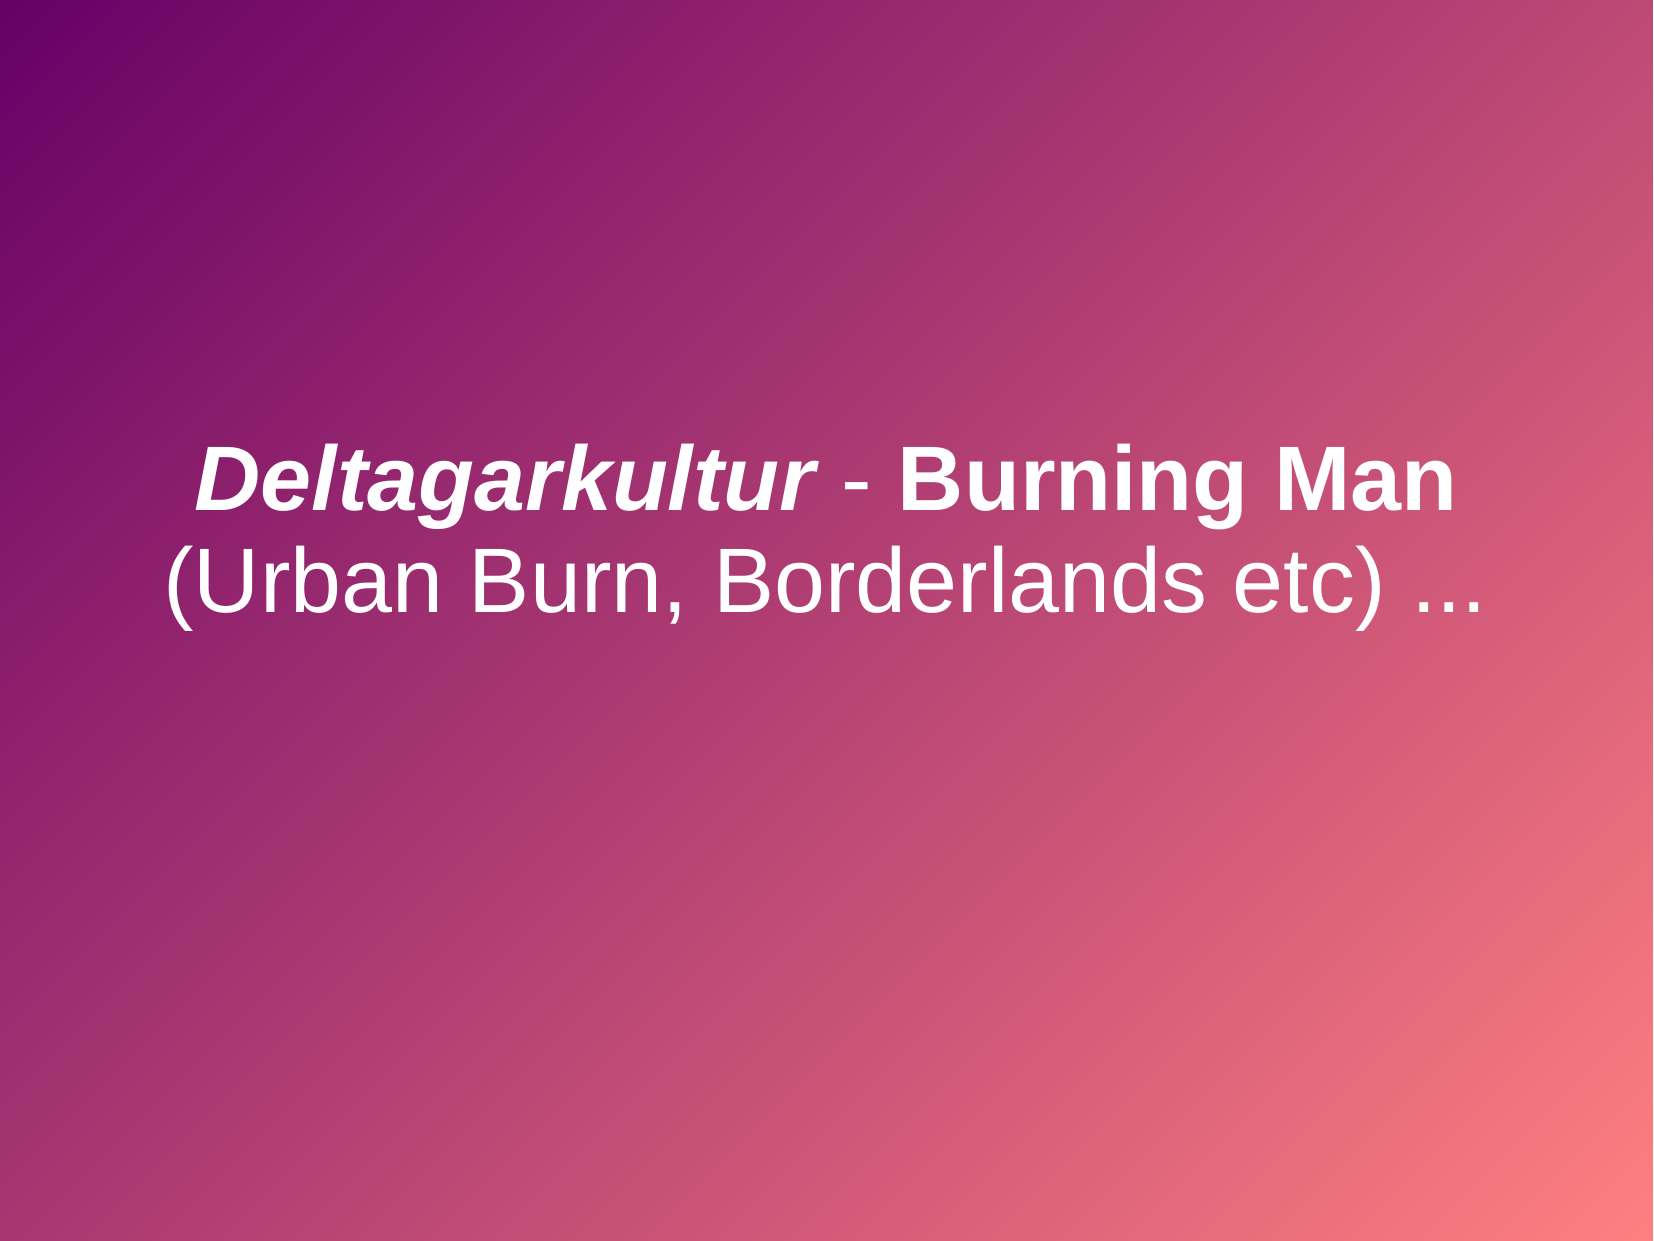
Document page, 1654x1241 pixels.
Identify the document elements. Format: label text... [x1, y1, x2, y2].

subtitle Deltagarkultur - Burning Man (Urban Burn, Borderlands etc) ... [82, 49, 1571, 1010]
